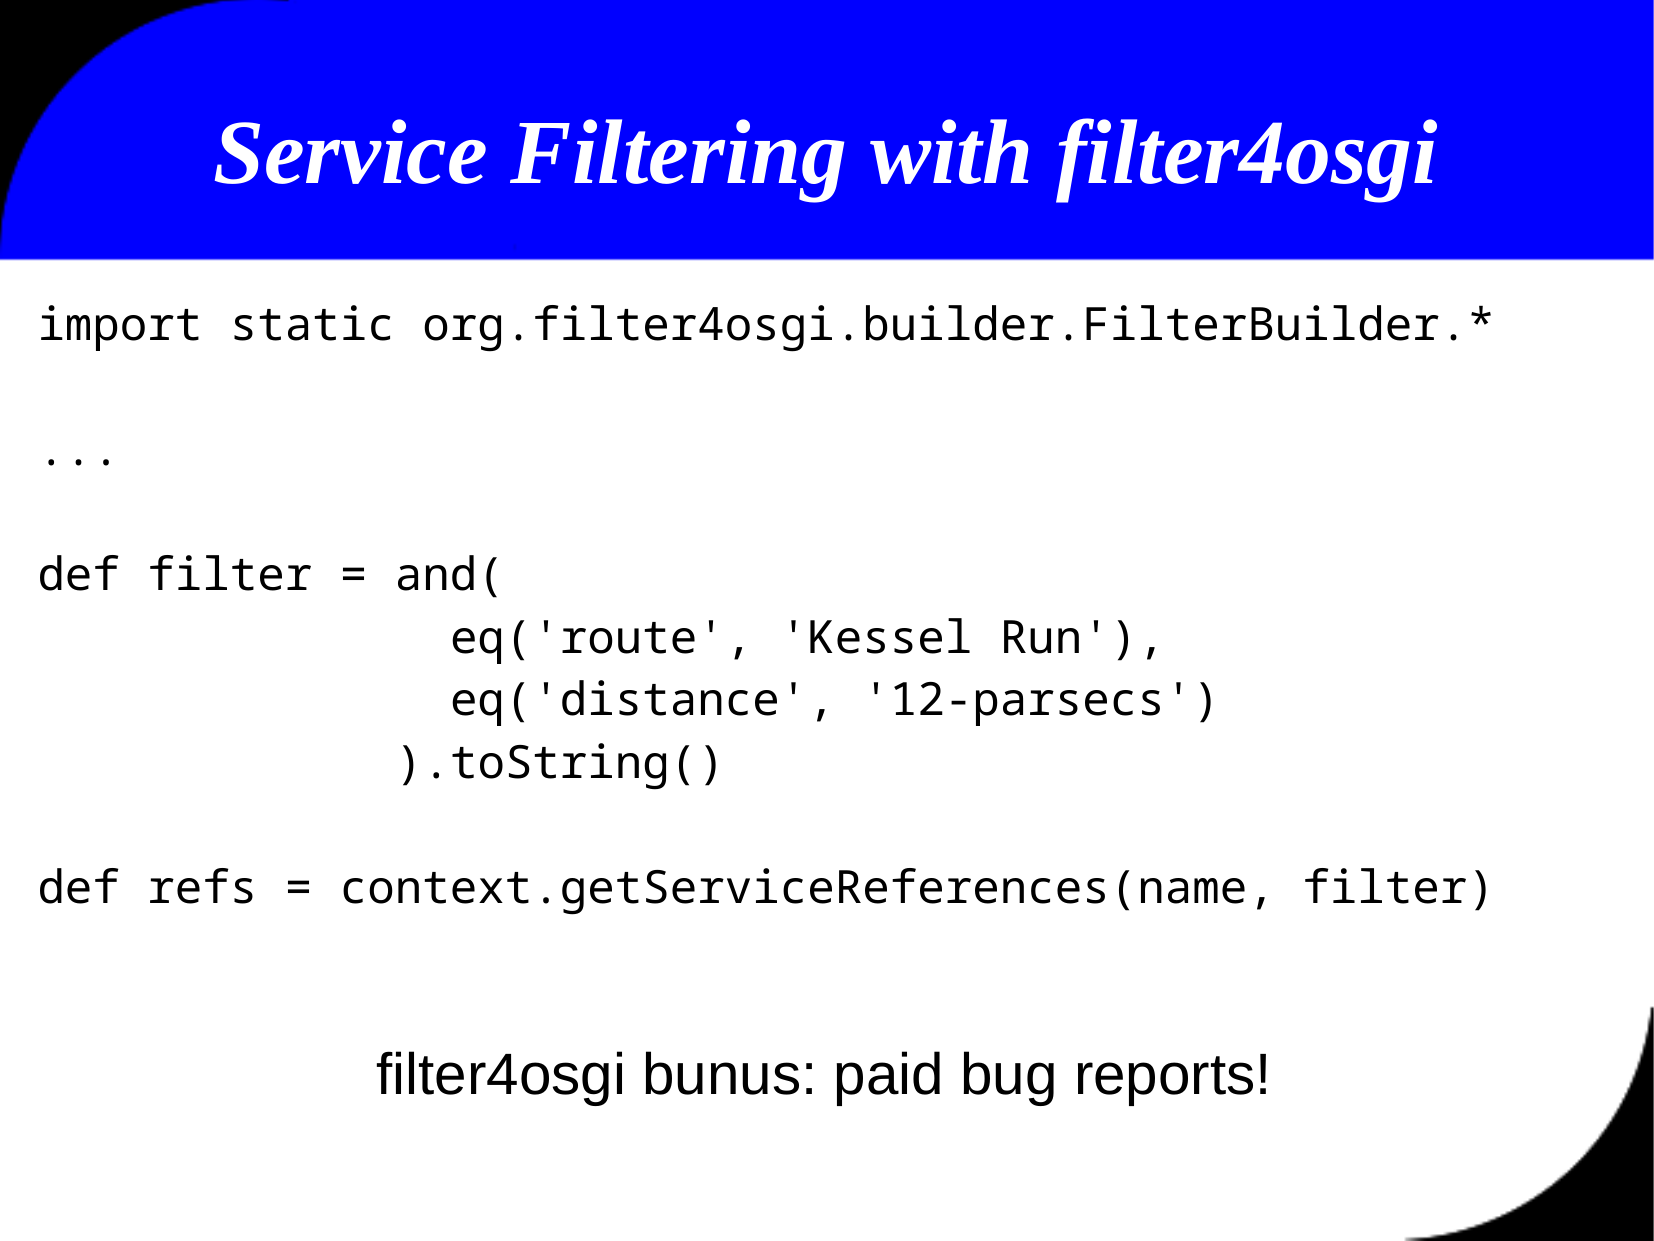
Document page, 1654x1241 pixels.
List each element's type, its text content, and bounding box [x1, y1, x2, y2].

subtitle import static org.filter4osgi.builder.FilterBuilder.* ... def filter = and( eq('route', 'Kessel Run'), eq('distance', '12-parsecs') ).toString() def refs = context.getServiceReferences(name, filter) filter4osgi bunus: paid bug reports! [37, 297, 1613, 1102]
picture [0, 0, 1654, 1241]
title Service Filtering with filter4osgi [82, 49, 1571, 257]
